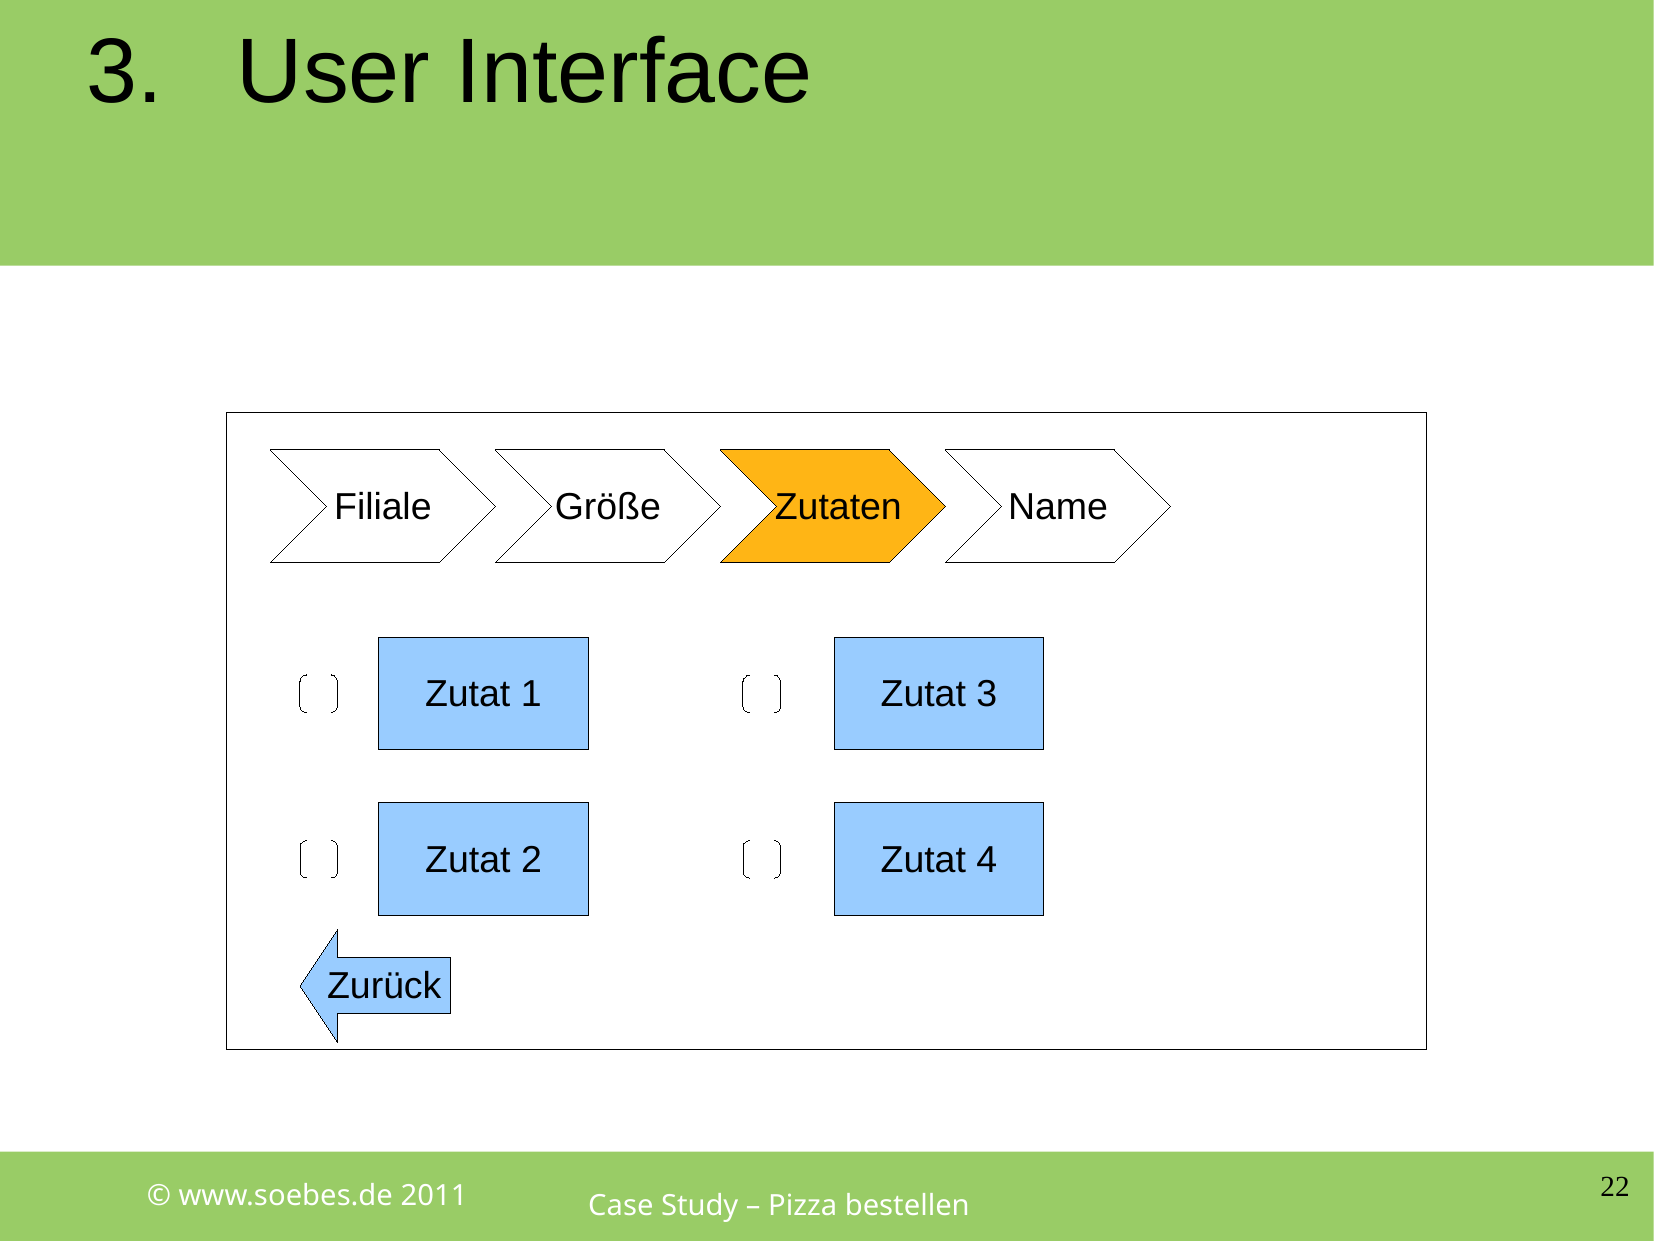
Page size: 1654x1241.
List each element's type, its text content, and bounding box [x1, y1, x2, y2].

list [37, 272, 1613, 1091]
text_box Name [945, 449, 1171, 563]
text_box Zutat 1 [378, 637, 589, 750]
text_box Zutat 4 [834, 802, 1044, 916]
text_box Zutat 3 [834, 637, 1044, 750]
title 3. User Interface [86, 17, 1576, 226]
text_box Filiale [270, 449, 496, 563]
text_box Größe [495, 449, 721, 563]
text_box Zutat 2 [378, 802, 589, 916]
text_box Zutaten [720, 449, 946, 563]
text_box Zurück [300, 929, 451, 1043]
